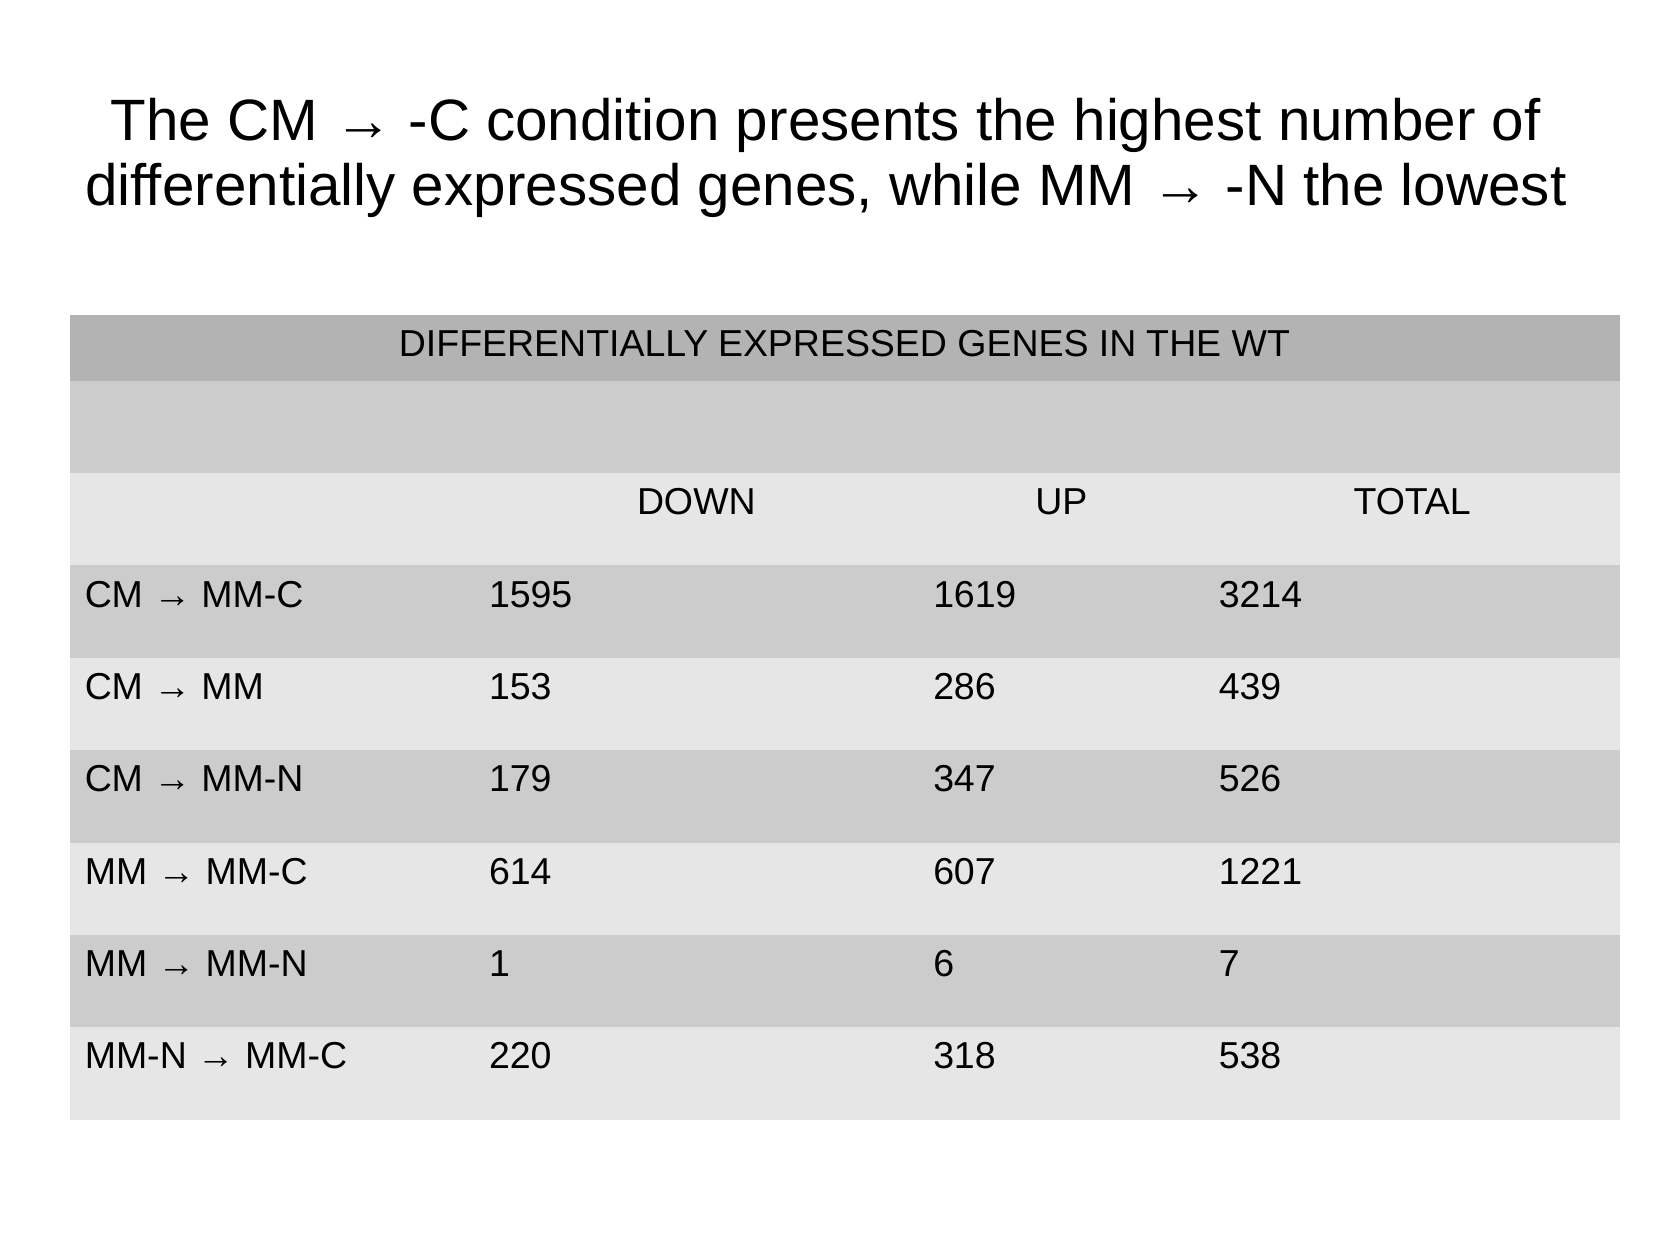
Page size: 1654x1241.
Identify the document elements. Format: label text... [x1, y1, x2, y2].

title The CM → -C condition presents the highest number of differentially expressed genes, while MM → -N the lowest [82, 49, 1571, 257]
table_cell 538 [1204, 1027, 1620, 1120]
table_cell 220 [474, 1027, 919, 1120]
table_cell 439 [1204, 658, 1620, 750]
table_cell [474, 381, 919, 473]
table_cell 286 [919, 658, 1204, 750]
table_cell 179 [474, 750, 919, 843]
table_cell 1221 [1204, 843, 1620, 935]
table_cell 1595 [474, 565, 919, 658]
table_cell [919, 381, 1204, 473]
table_cell 7 [1204, 935, 1620, 1027]
table_cell CM → MM-C [70, 565, 474, 658]
table_cell 1619 [919, 565, 1204, 658]
table_header DIFFERENTIALLY EXPRESSED GENES IN THE WT [70, 315, 1620, 381]
table_cell [70, 381, 474, 473]
table_cell 6 [919, 935, 1204, 1027]
table_cell MM-N → MM-C [70, 1027, 474, 1120]
table_cell 318 [919, 1027, 1204, 1120]
table_cell 347 [919, 750, 1204, 843]
table_cell CM → MM [70, 658, 474, 750]
table_cell [1204, 381, 1620, 473]
table_cell 153 [474, 658, 919, 750]
table_cell MM → MM-N [70, 935, 474, 1027]
table_cell DOWN [474, 473, 919, 565]
table_cell 1 [474, 935, 919, 1027]
table_cell MM → MM-C [70, 843, 474, 935]
table_cell [70, 473, 474, 565]
table_cell CM → MM-N [70, 750, 474, 843]
table_cell 607 [919, 843, 1204, 935]
table_cell 3214 [1204, 565, 1620, 658]
table_cell TOTAL [1204, 473, 1620, 565]
table_cell 526 [1204, 750, 1620, 843]
table_cell UP [919, 473, 1204, 565]
table_cell 614 [474, 843, 919, 935]
